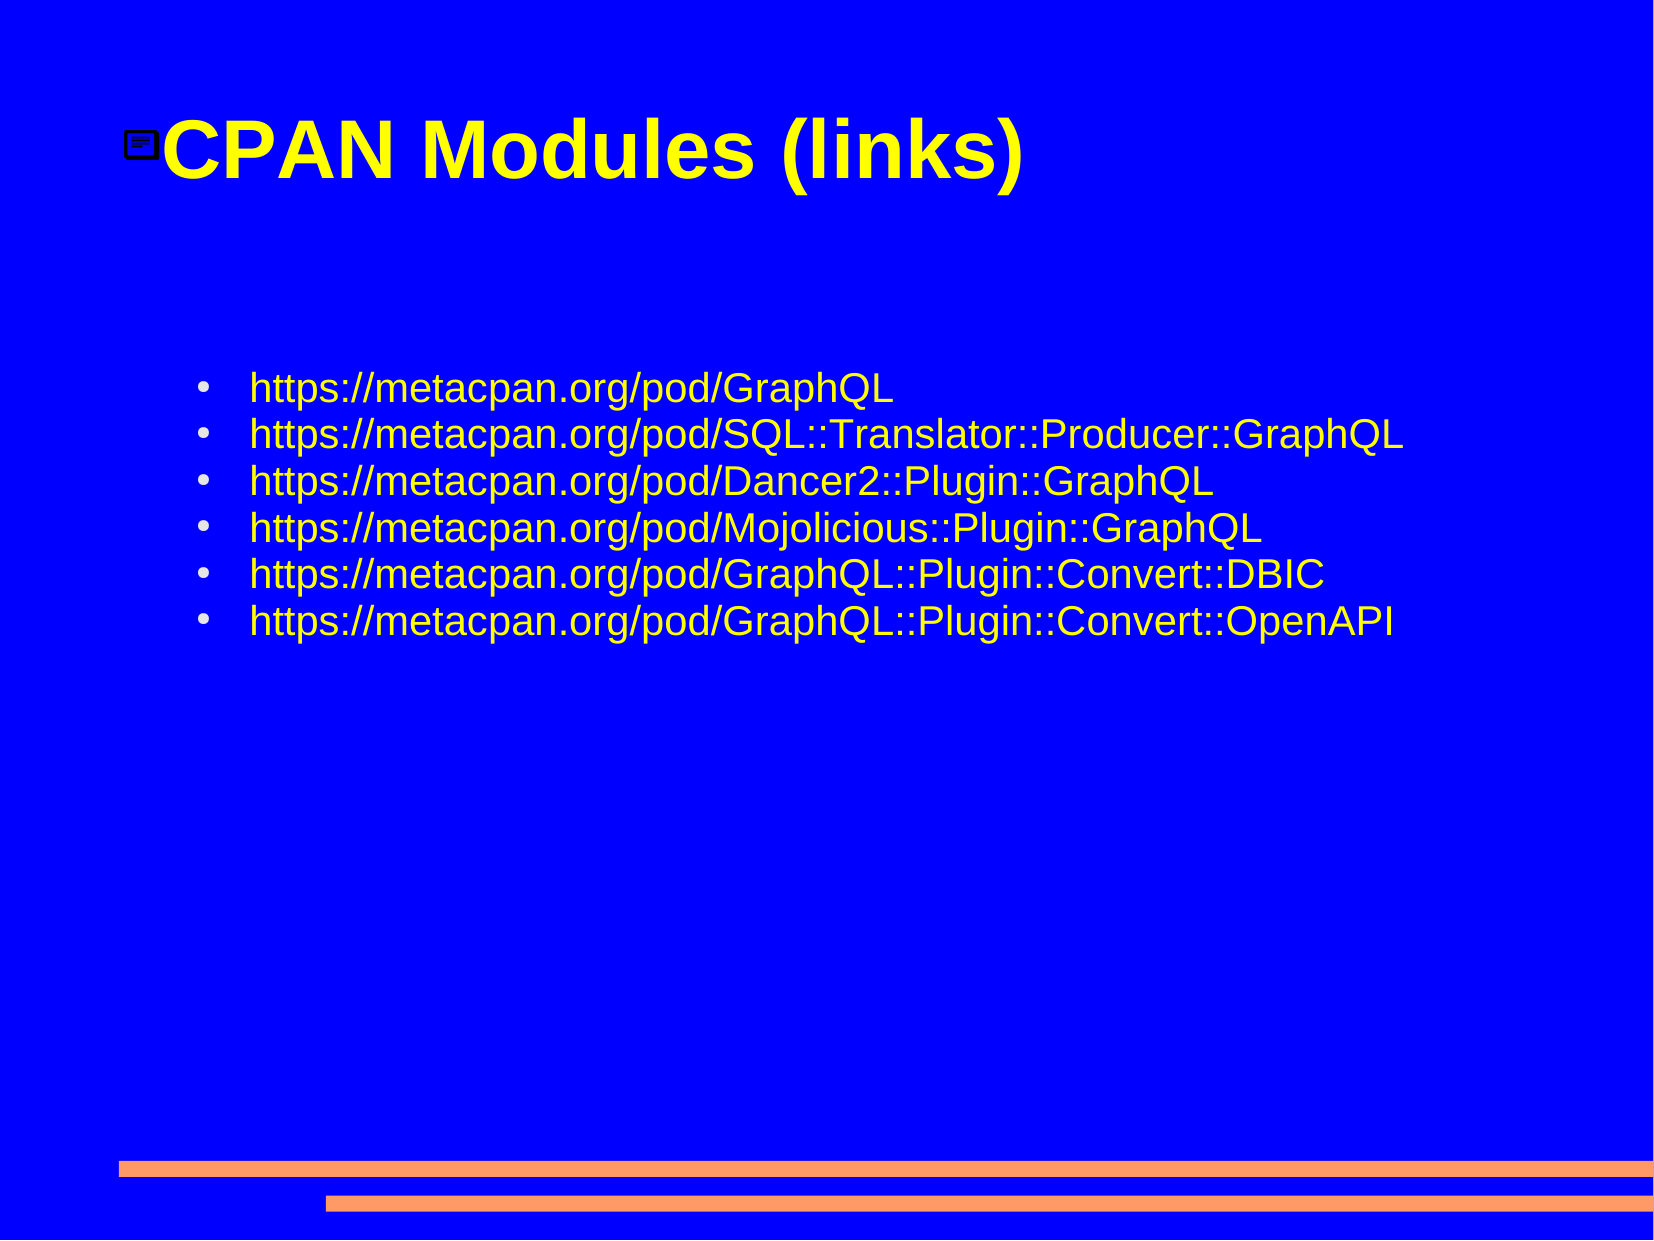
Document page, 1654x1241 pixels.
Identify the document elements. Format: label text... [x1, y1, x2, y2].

list https://metacpan.org/pod/GraphQL https://metacpan.org/pod/SQL::Translator::Producer::GraphQL https://metacpan.org/pod/Dancer2::Plugin::GraphQL https://metacpan.org/pod/Mojolicious::Plugin::GraphQL https://metacpan.org/pod/GraphQL::Plugin::Convert::DBIC https://metacpan.org/pod/GraphQL::Plugin::Convert::OpenAPI [178, 364, 1570, 1147]
title CPAN Modules (links) [121, 46, 1534, 254]
